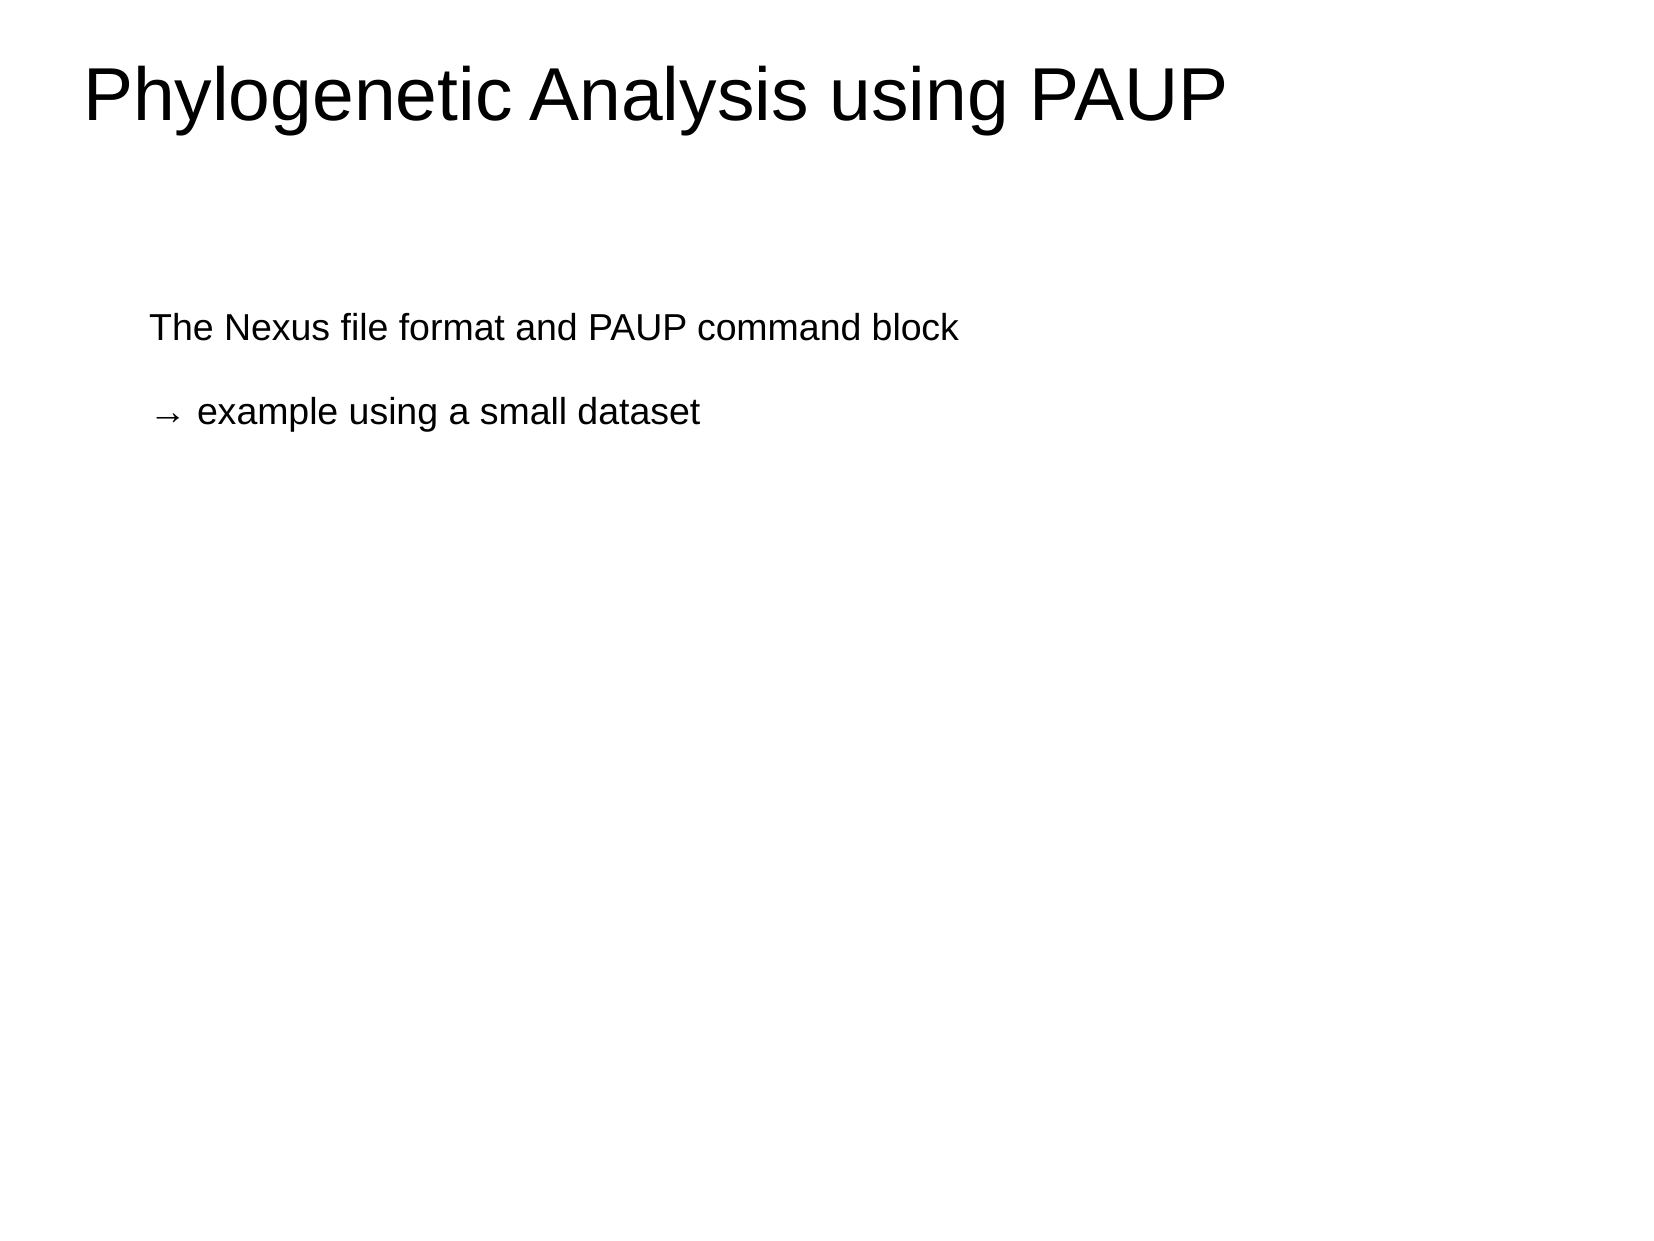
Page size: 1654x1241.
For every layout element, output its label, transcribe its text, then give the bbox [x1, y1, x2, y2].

text_box The Nexus file format and PAUP command block → example using a small dataset [134, 299, 980, 440]
text_box Phylogenetic Analysis using PAUP [68, 45, 1253, 145]
